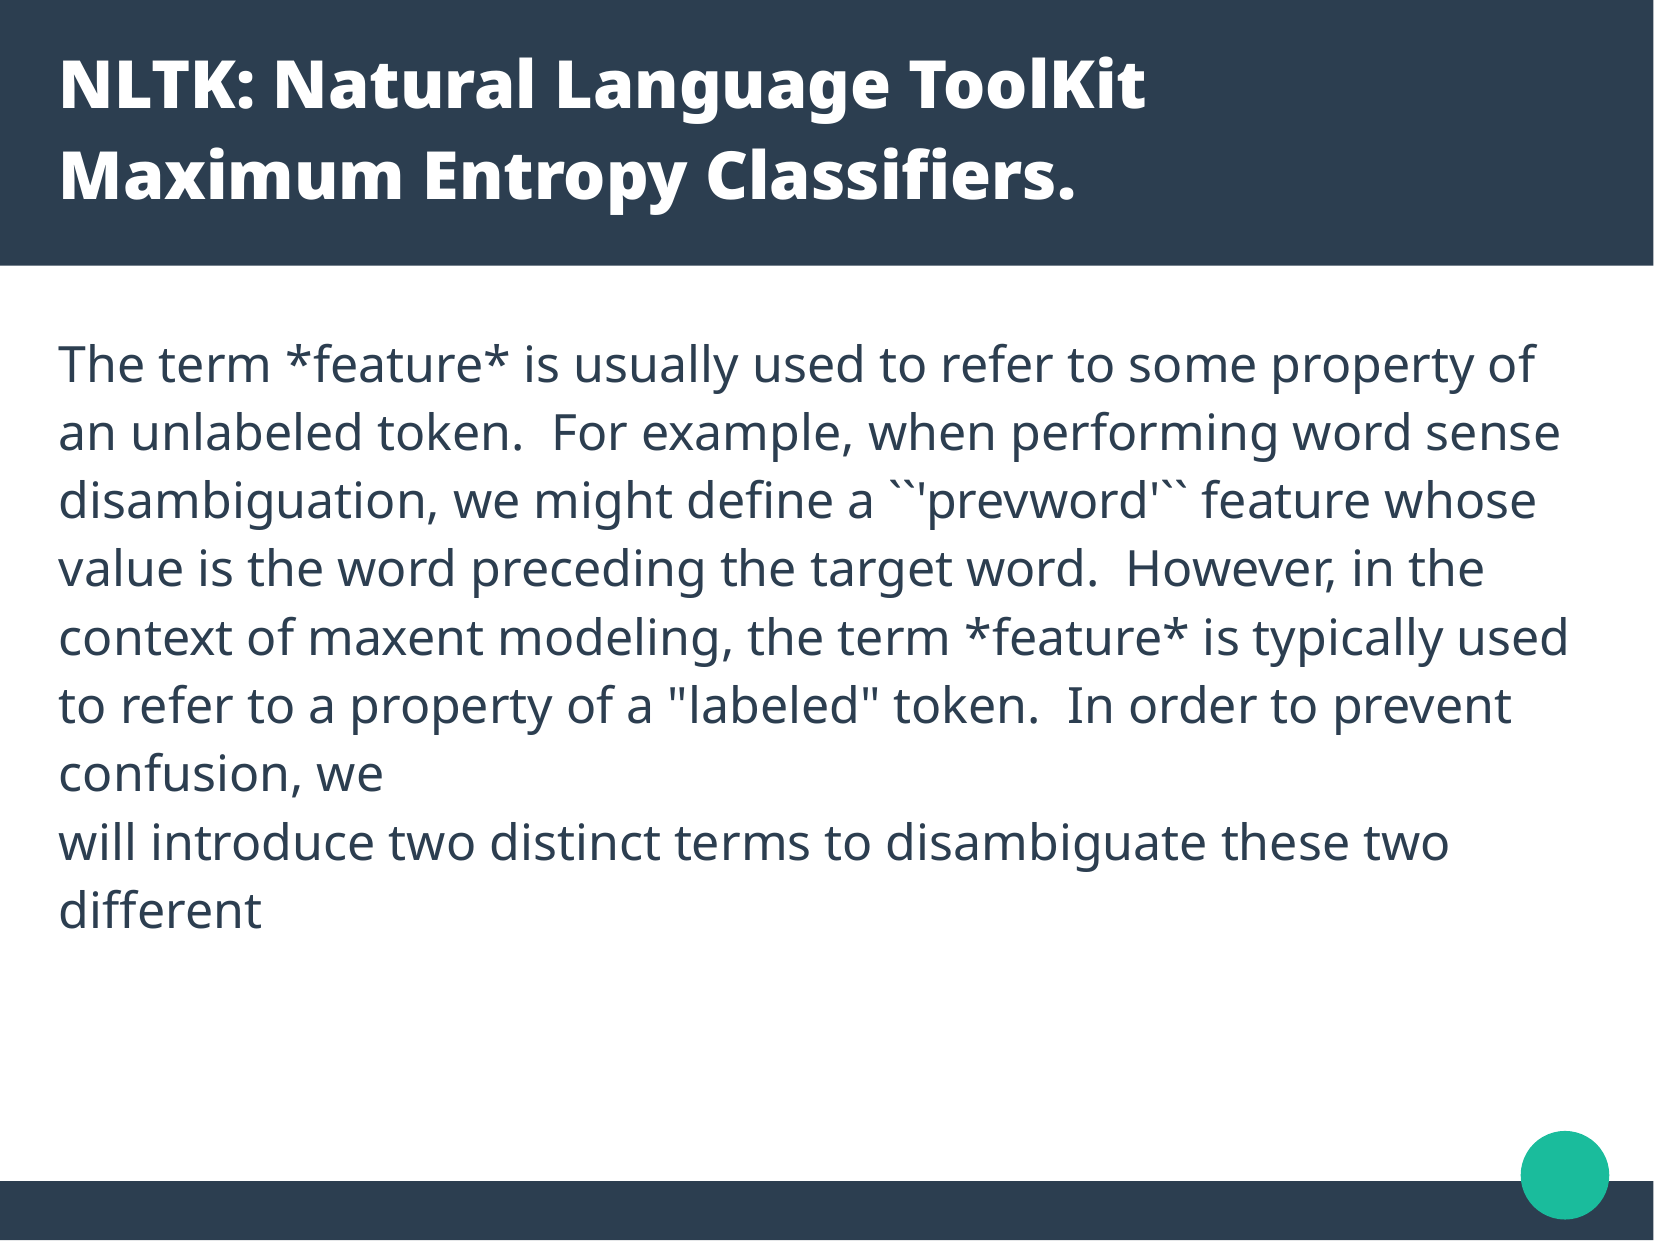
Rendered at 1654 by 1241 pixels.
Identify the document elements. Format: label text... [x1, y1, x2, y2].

subtitle The term *feature* is usually used to refer to some property of an unlabeled token. For example, when performing word sense disambiguation, we might define a ``'prevword'`` feature whose value is the word preceding the target word. However, in the context of maxent modeling, the term *feature* is typically used to refer to a property of a "labeled" token. In order to prevent confusion, we will introduce two distinct terms to disambiguate these two different [59, 324, 1595, 1152]
title NLTK: Natural Language ToolKit Maximum Entropy Classifiers. [59, 49, 1595, 207]
